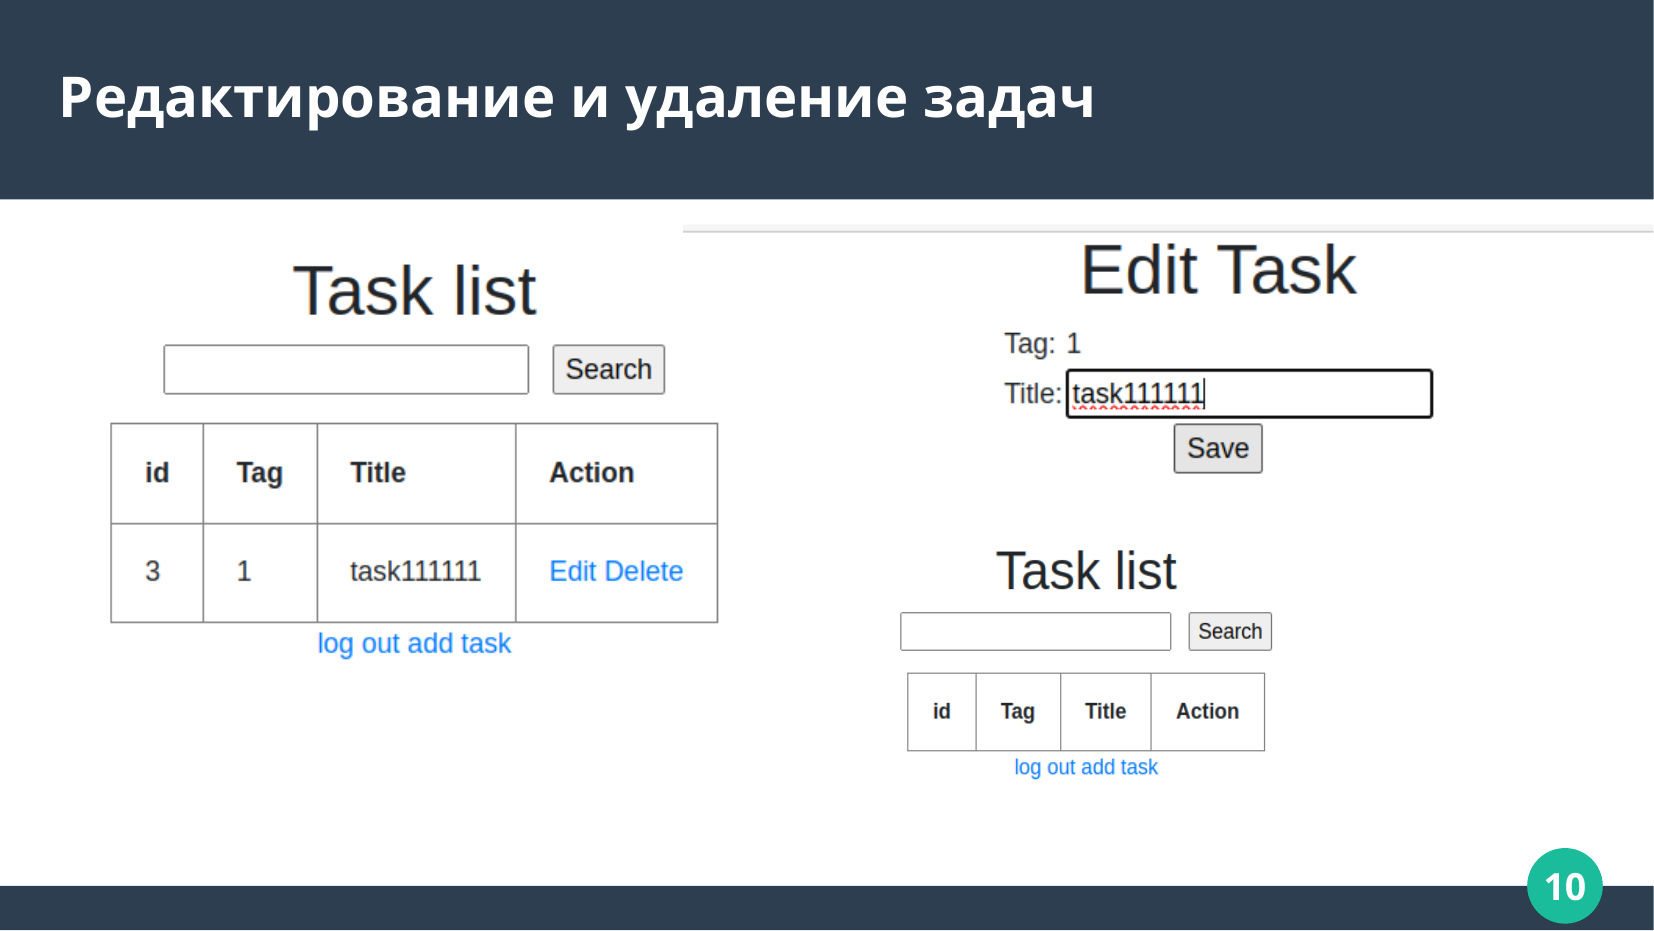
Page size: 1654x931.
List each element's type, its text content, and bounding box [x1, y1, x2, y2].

picture [59, 200, 1654, 864]
title Редактирование и удаление задач [59, 37, 1595, 155]
